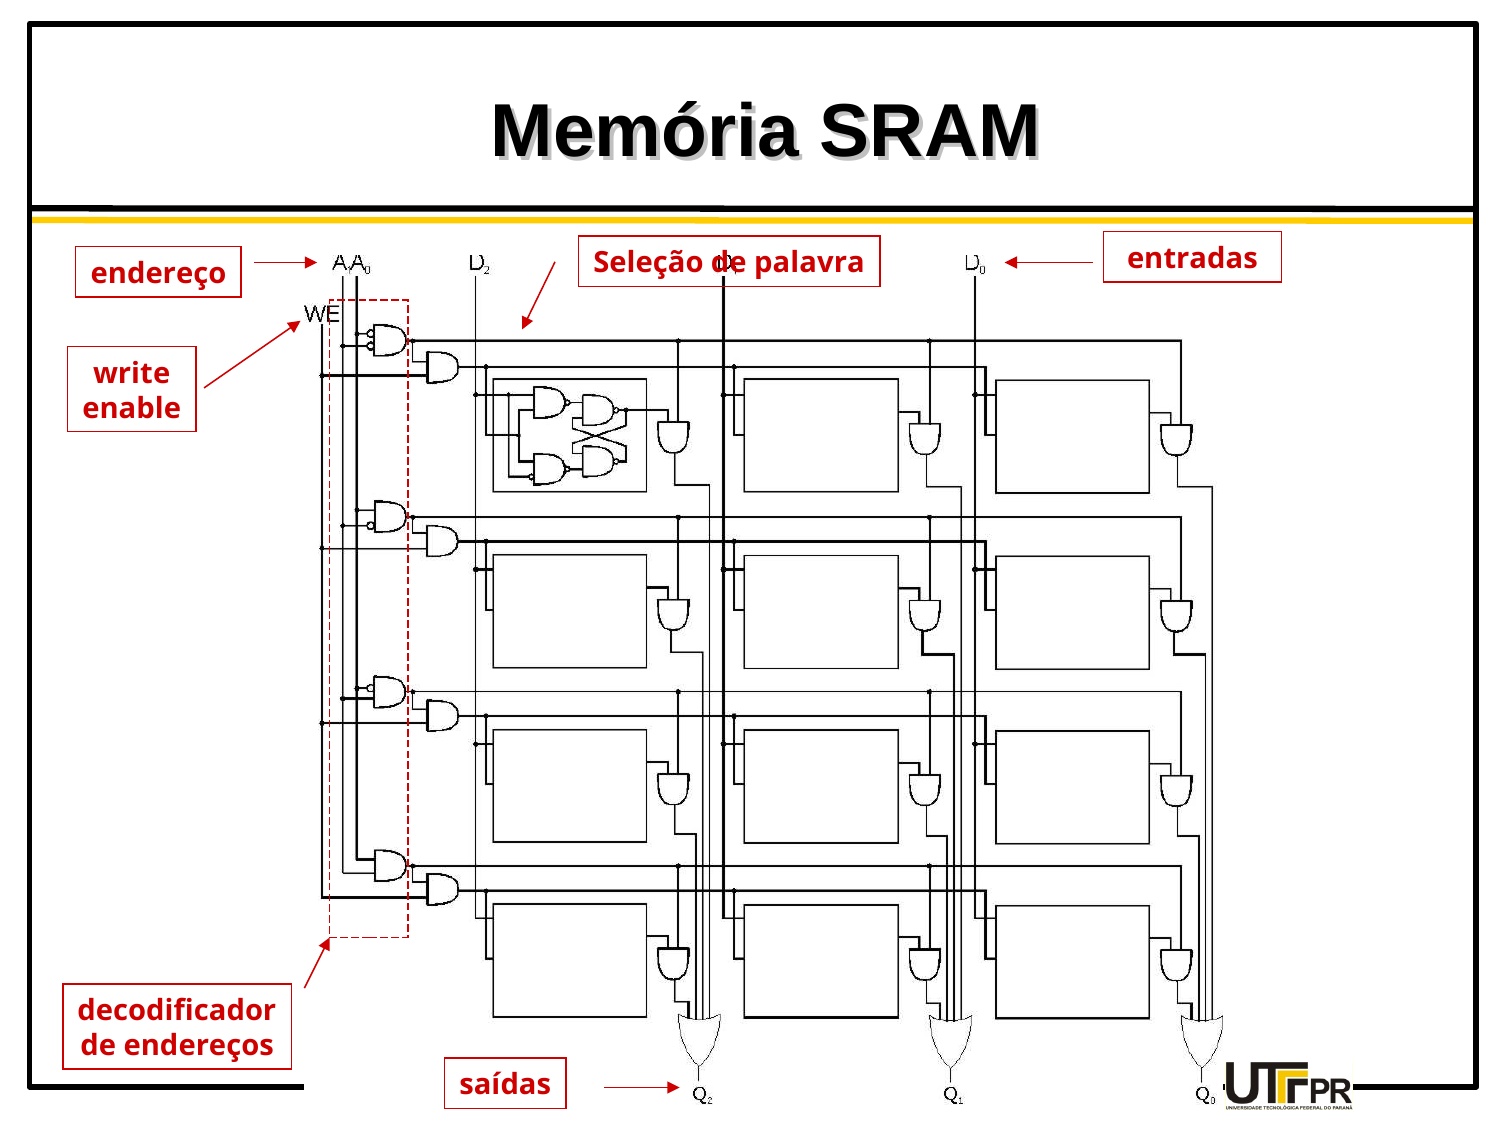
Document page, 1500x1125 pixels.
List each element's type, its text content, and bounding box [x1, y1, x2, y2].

text_box decodificador de endereços [62, 983, 292, 1070]
text_box write enable [67, 346, 197, 432]
text_box saídas [444, 1058, 567, 1109]
text_box Seleção de palavra [578, 235, 880, 287]
text_box entradas [1103, 231, 1282, 283]
text_box Memória SRAM [29, 29, 1477, 207]
text_box endereço [75, 246, 242, 297]
picture [304, 255, 1223, 1105]
picture [1225, 1062, 1353, 1110]
